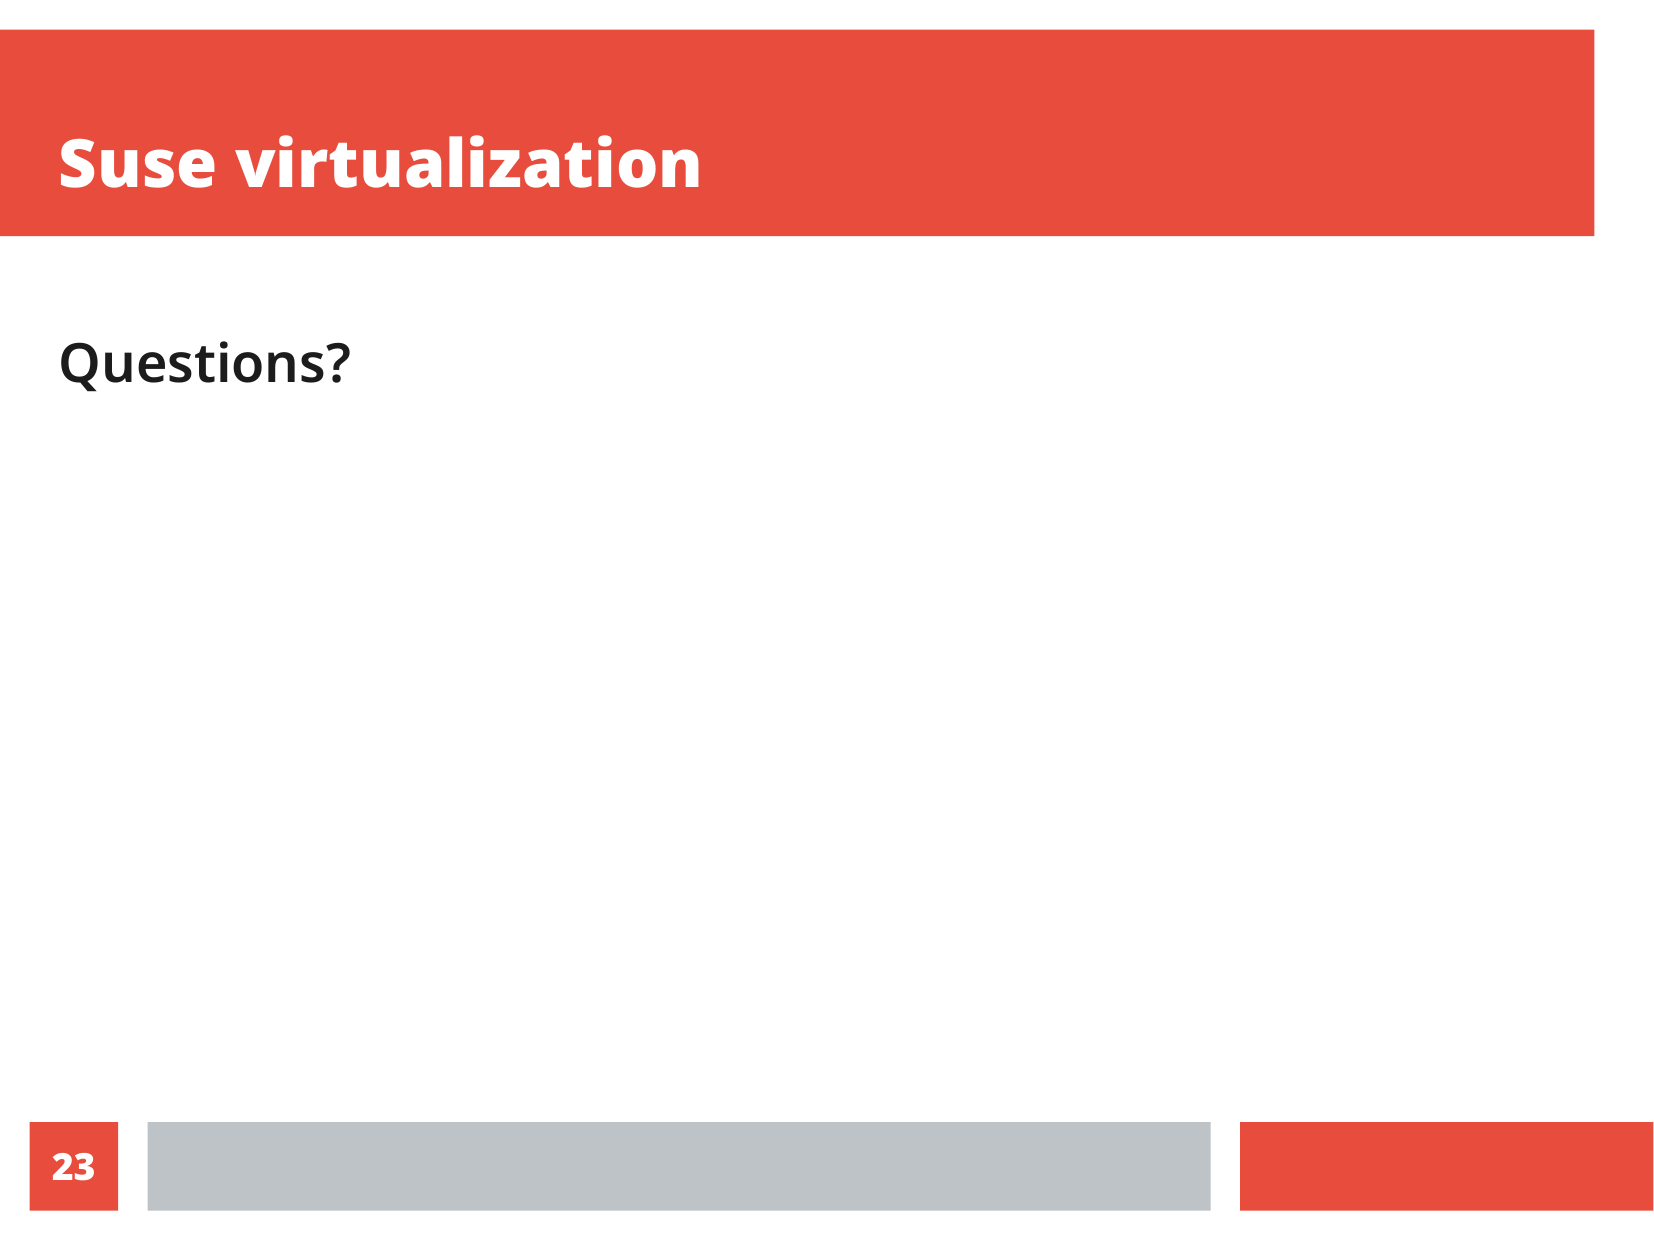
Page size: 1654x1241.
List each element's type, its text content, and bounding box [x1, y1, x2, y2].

title Suse virtualization [59, 59, 1595, 207]
list Questions? [59, 324, 1565, 1093]
